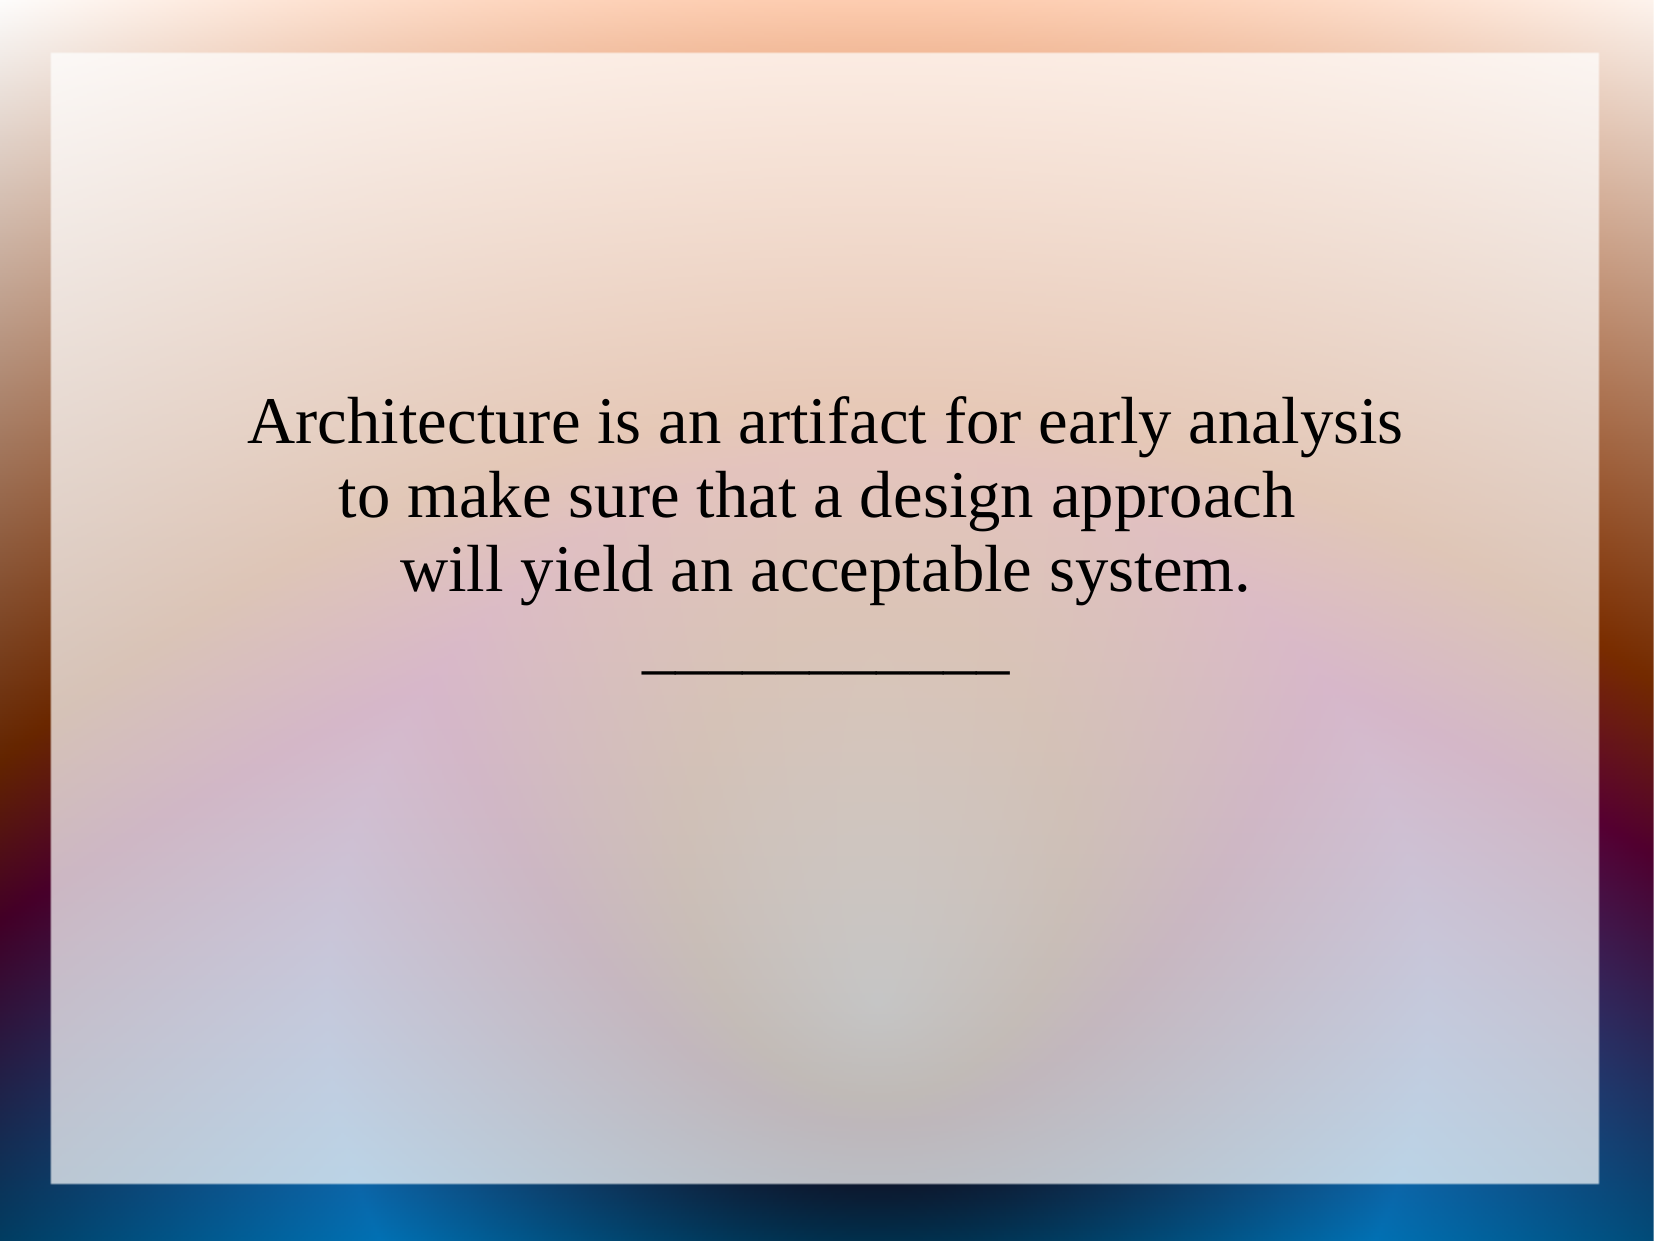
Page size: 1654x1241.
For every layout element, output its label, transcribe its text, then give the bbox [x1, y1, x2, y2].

picture [0, 0, 1654, 1241]
subtitle Architecture is an artifact for early analysis to make sure that a design approach will yield an acceptable system. ___________ [82, 55, 1571, 1010]
